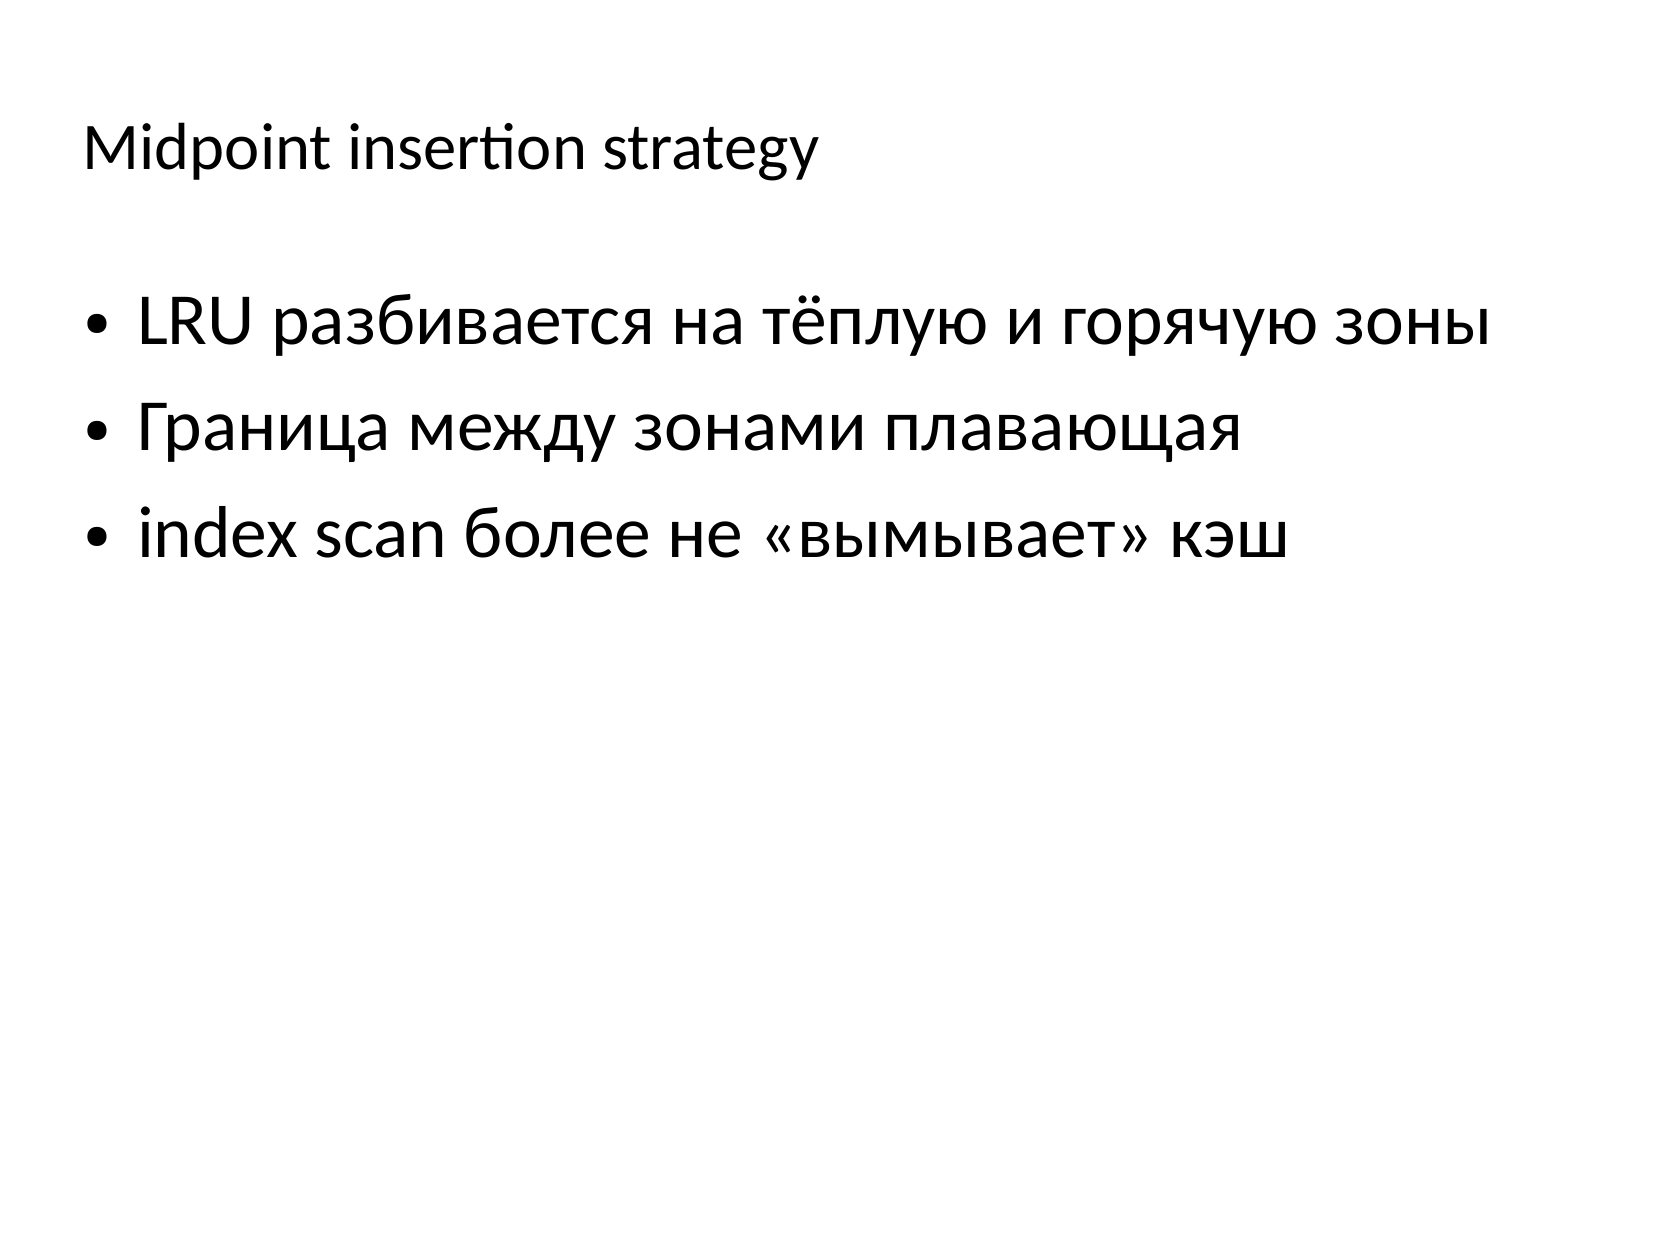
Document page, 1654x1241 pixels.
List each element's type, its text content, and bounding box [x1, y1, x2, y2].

title Midpoint insertion strategy [82, 49, 1571, 257]
list LRU разбивается на тёплую и горячую зоны Граница между зонами плавающая index scan более не «вымывает» кэш [66, 289, 1555, 1108]
